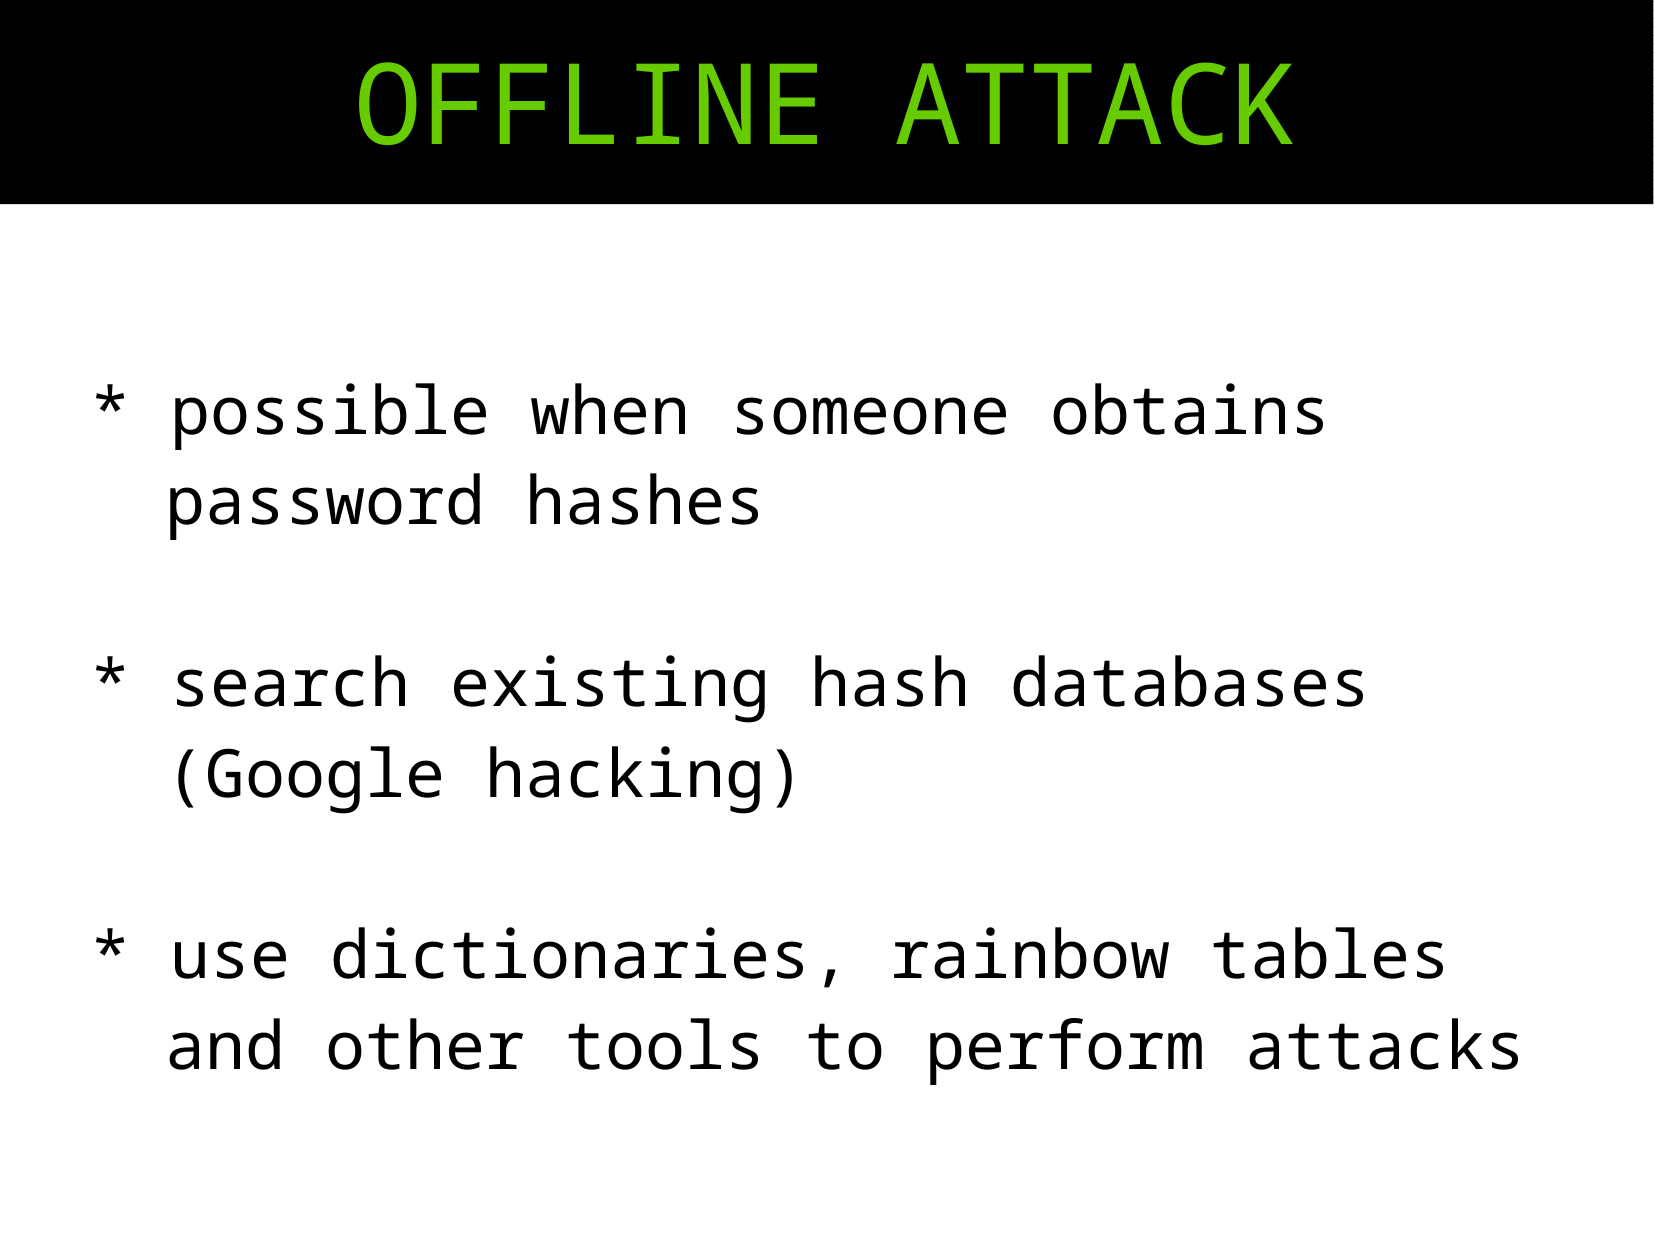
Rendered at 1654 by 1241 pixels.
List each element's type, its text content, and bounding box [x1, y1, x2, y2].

title OFFLINE ATTACK [0, 0, 1654, 205]
subtitle * possible when someone obtains password hashes * search existing hash databases (Google hacking) * use dictionaries, rainbow tables and other tools to perform attacks [90, 305, 1621, 1146]
